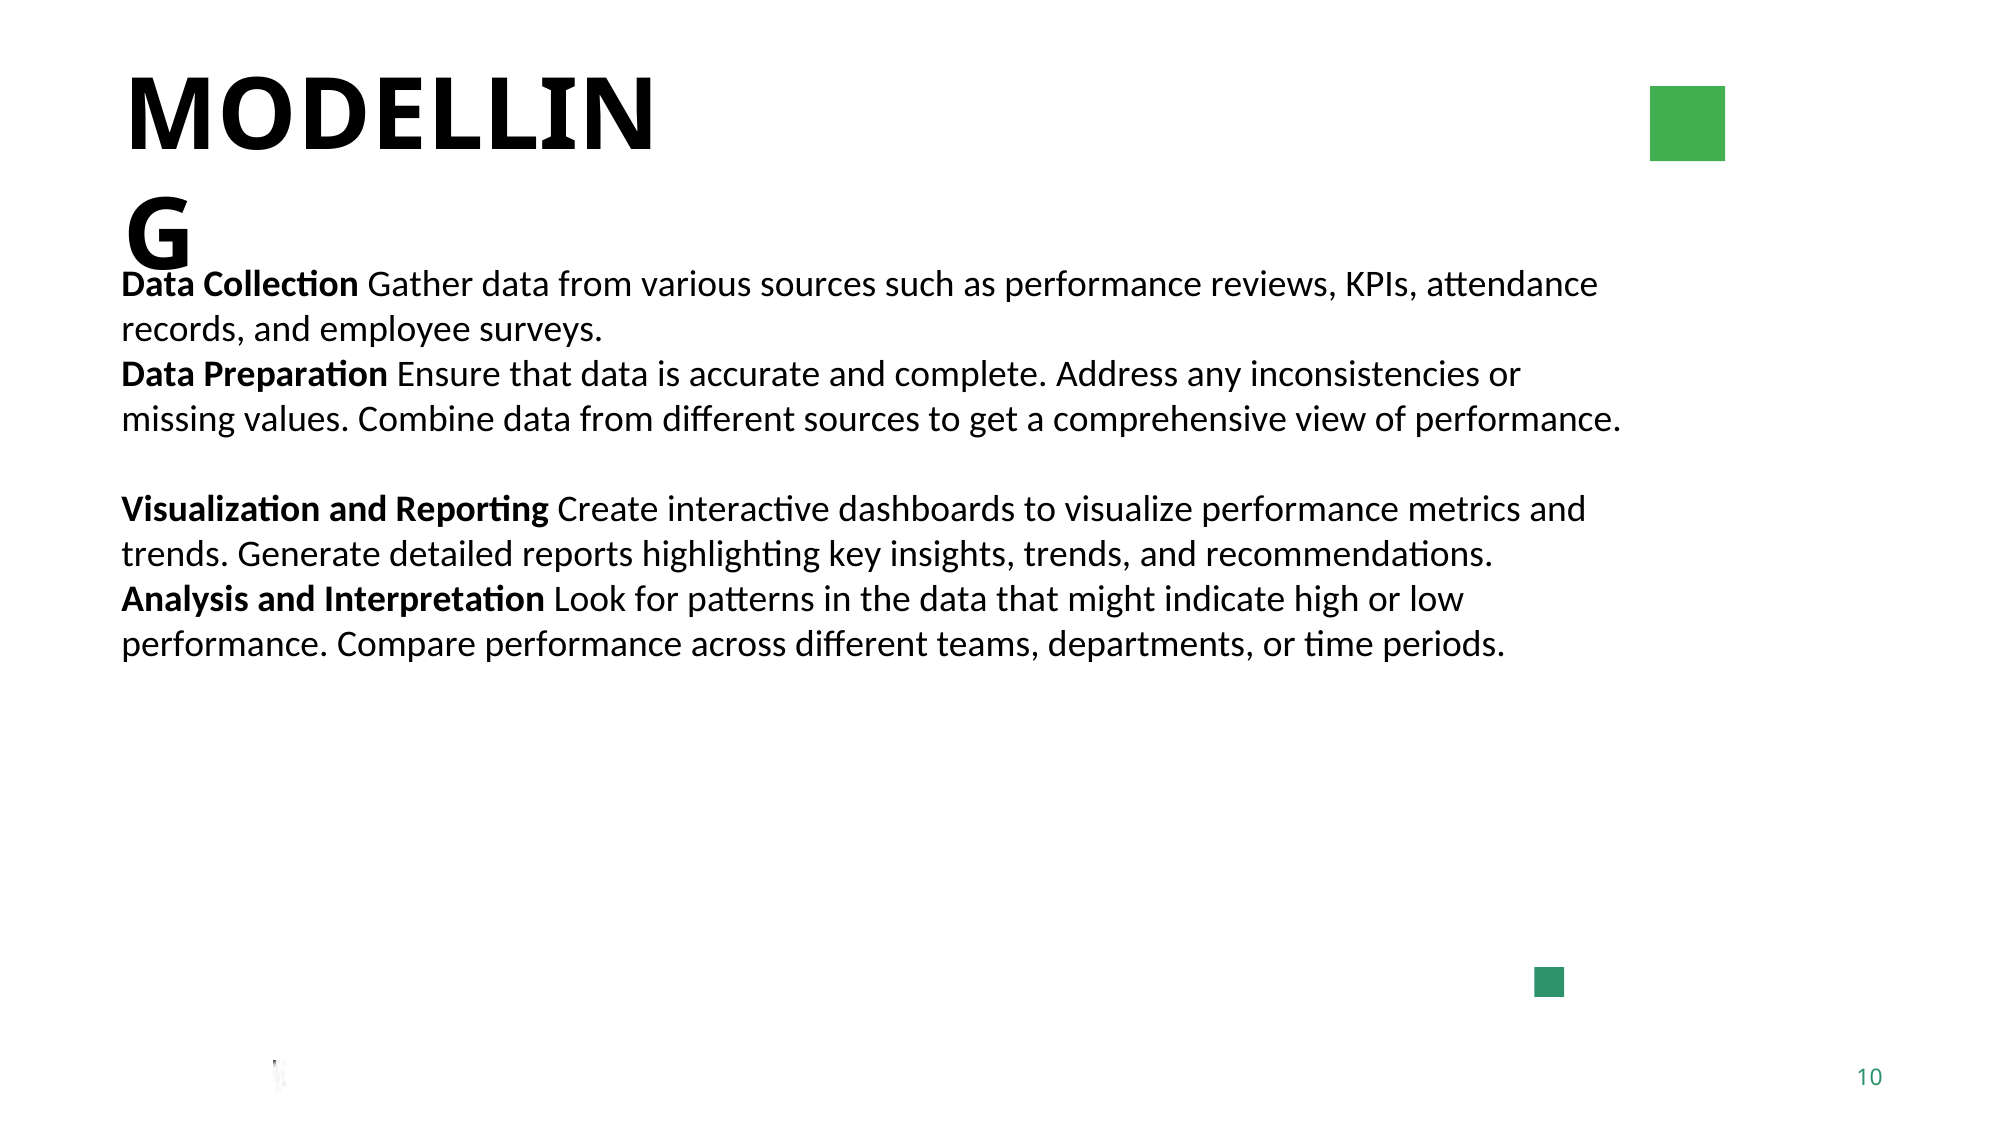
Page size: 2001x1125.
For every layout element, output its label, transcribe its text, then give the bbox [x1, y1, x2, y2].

list Data Collection Gather data from various sources such as performance reviews, KPIs, attendance records, and employee surveys. Data Preparation Ensure that data is accurate and complete. Address any inconsistencies or missing values. Combine data from different sources to get a comprehensive view of performance. Visualization and Reporting Create interactive dashboards to visualize performance metrics and trends. Generate detailed reports highlighting key insights, trends, and recommendations. Analysis and Interpretation Look for patterns in the data that might indicate high or low performance. Compare performance across different teams, departments, or time periods. [121, 258, 1644, 941]
text_box [1650, 86, 1726, 162]
text_box MODELLING [121, 47, 664, 173]
text_box [1534, 967, 1565, 997]
picture [273, 1060, 286, 1091]
text_box 10 [1849, 1061, 1888, 1094]
